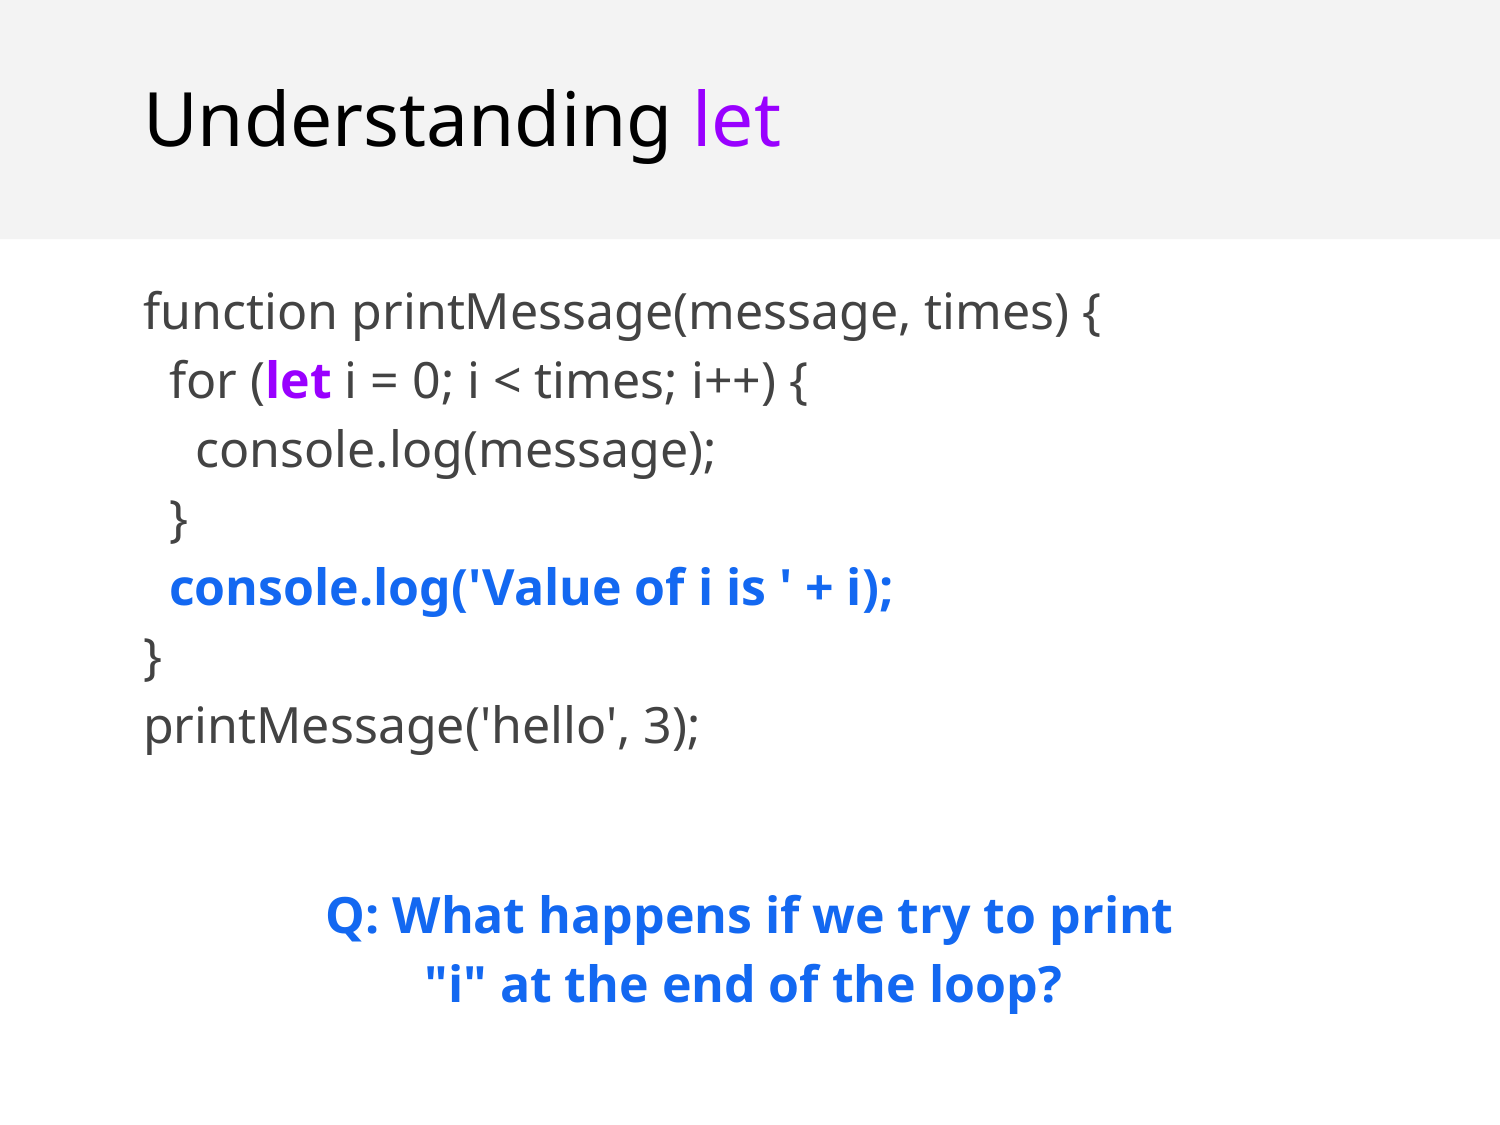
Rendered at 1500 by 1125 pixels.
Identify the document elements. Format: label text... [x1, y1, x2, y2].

list function printMessage(message, times) { for (let i = 0; i < times; i++) { console.log(message); } console.log('Value of i is ' + i); } printMessage('hello', 3); [128, 255, 1372, 782]
text_box Q: What happens if we try to print "i" at the end of the loop? [285, 815, 1215, 1071]
title Understanding let [128, 56, 1372, 183]
